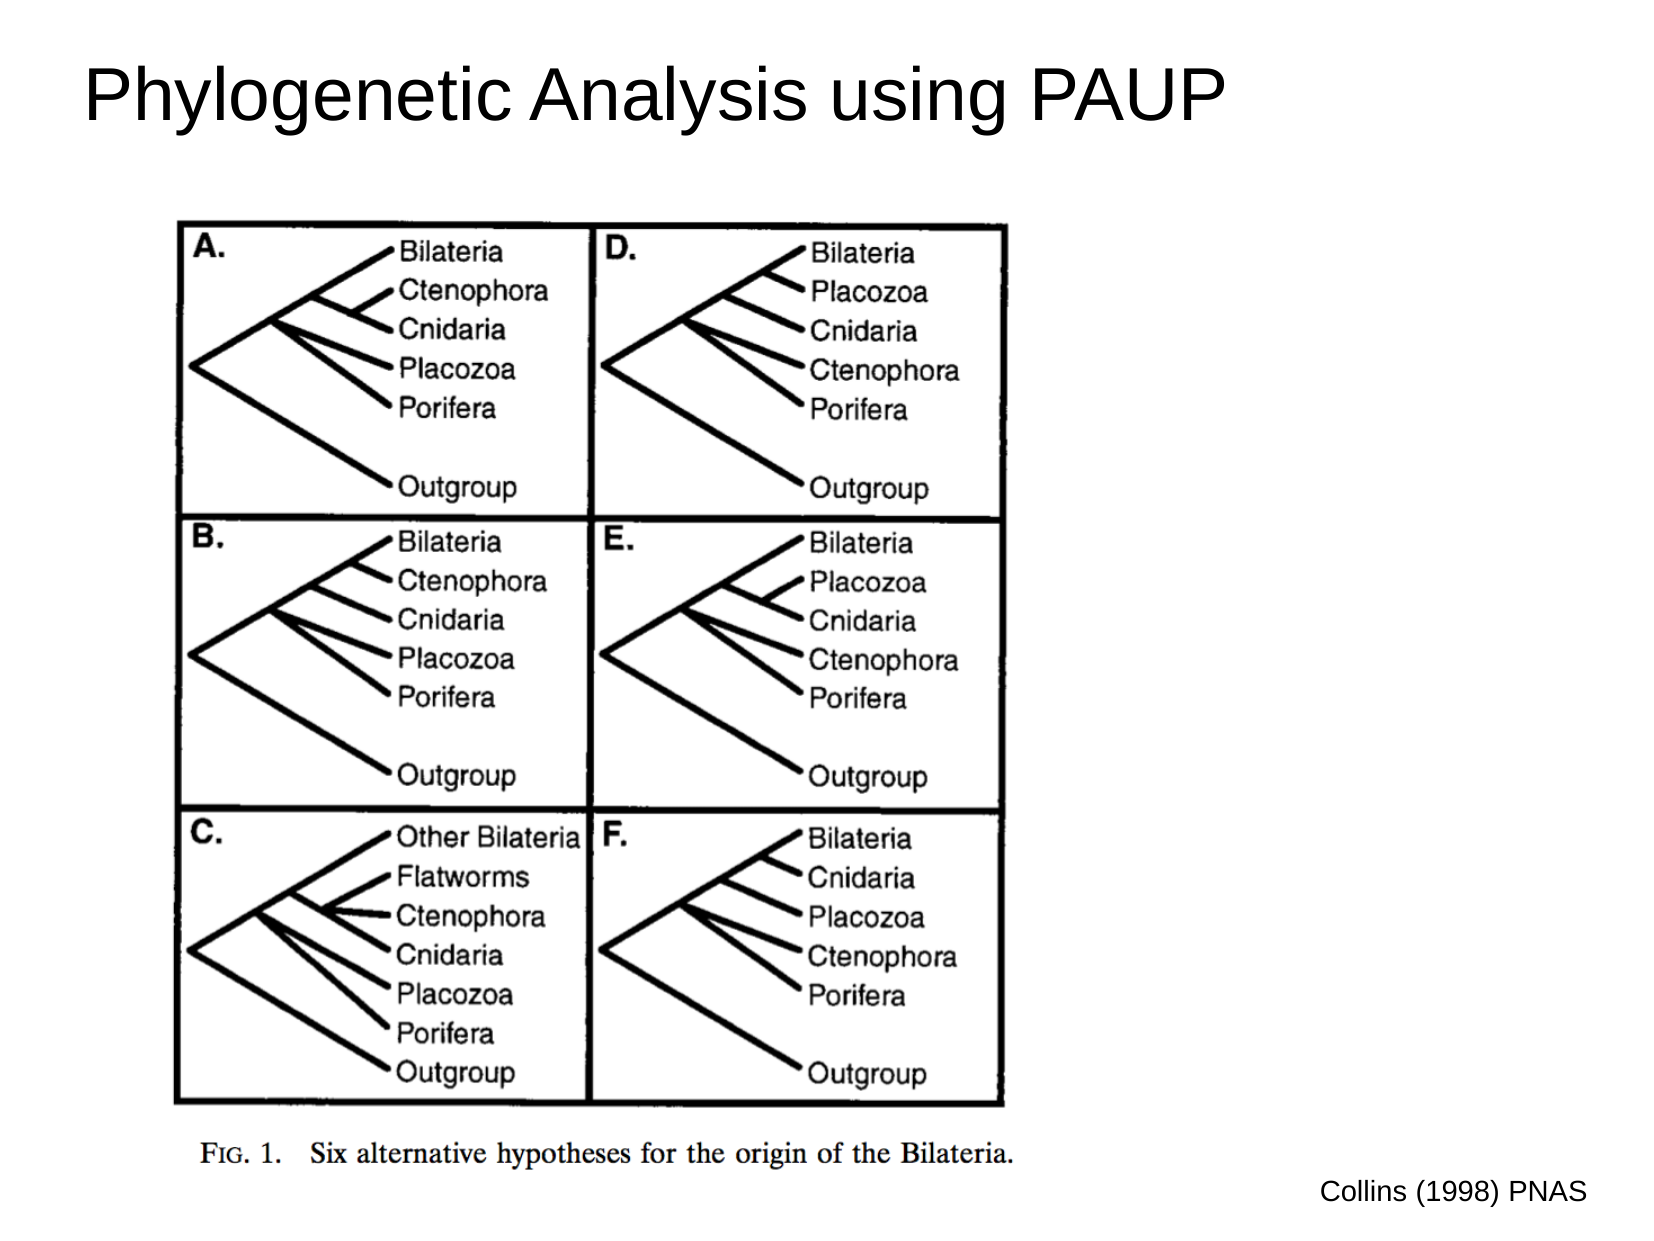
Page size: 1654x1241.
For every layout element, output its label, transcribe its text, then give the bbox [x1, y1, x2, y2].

text_box Collins (1998) PNAS [1305, 1167, 1603, 1216]
text_box Phylogenetic Analysis using PAUP [68, 45, 1253, 145]
picture [165, 210, 1021, 1183]
